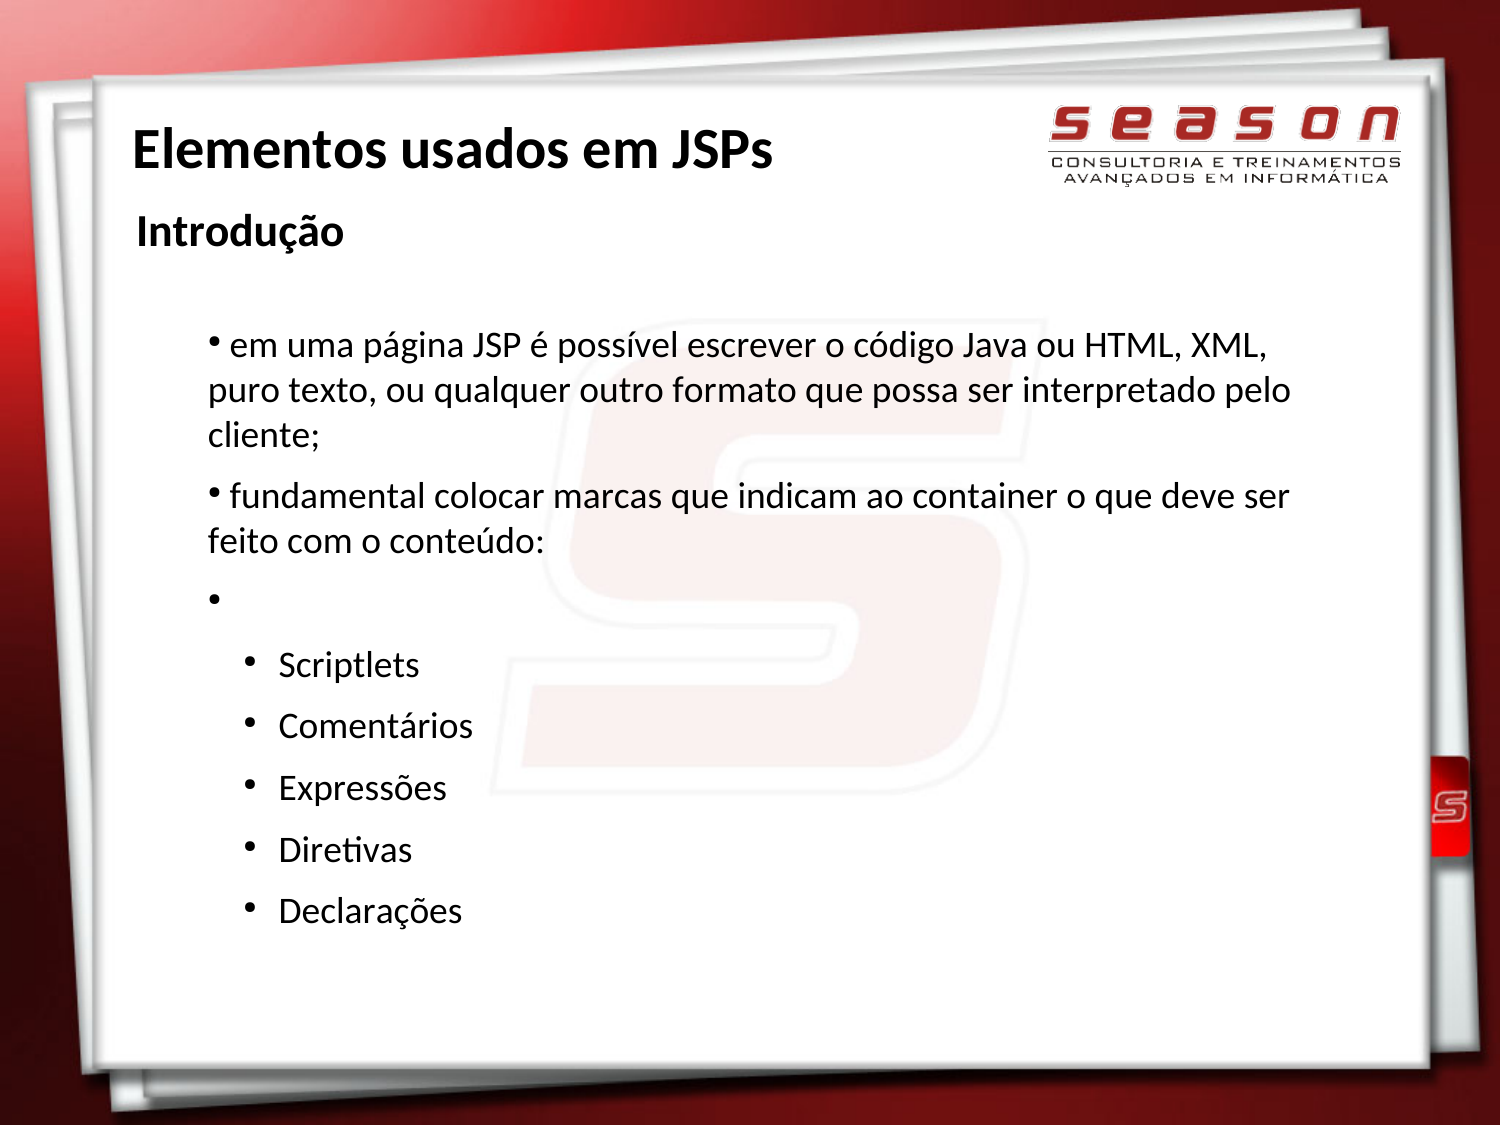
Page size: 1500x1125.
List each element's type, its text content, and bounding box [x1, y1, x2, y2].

text_box Introdução [119, 200, 1240, 256]
title Elementos usados em JSPs [118, 33, 1394, 257]
text_box em uma página JSP é possível escrever o código Java ou HTML, XML, puro texto, ou qualquer outro formato que possa ser interpretado pelo cliente; fundamental colocar marcas que indicam ao container o que deve ser feito com o conteúdo: Scriptlets Comentários Expressões Diretivas Declarações [207, 319, 1328, 932]
picture [0, 0, 1500, 1125]
